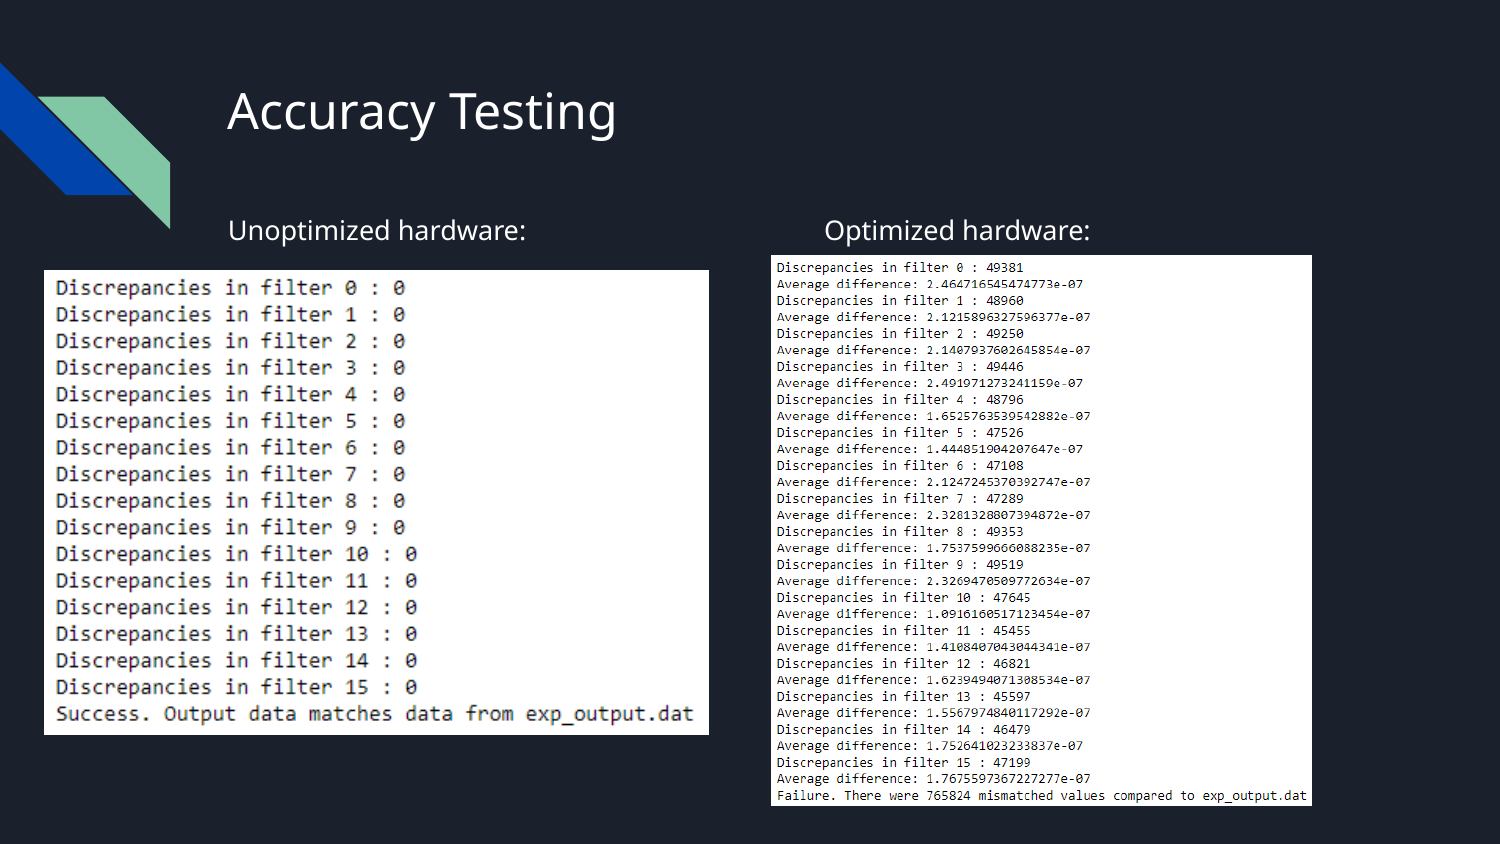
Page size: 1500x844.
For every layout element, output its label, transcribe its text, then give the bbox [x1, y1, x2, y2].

list Unoptimized hardware: [212, 193, 772, 735]
picture [44, 270, 709, 735]
picture [771, 255, 1312, 806]
list Optimized hardware: [809, 193, 1368, 735]
title Accuracy Testing [212, 64, 1368, 160]
